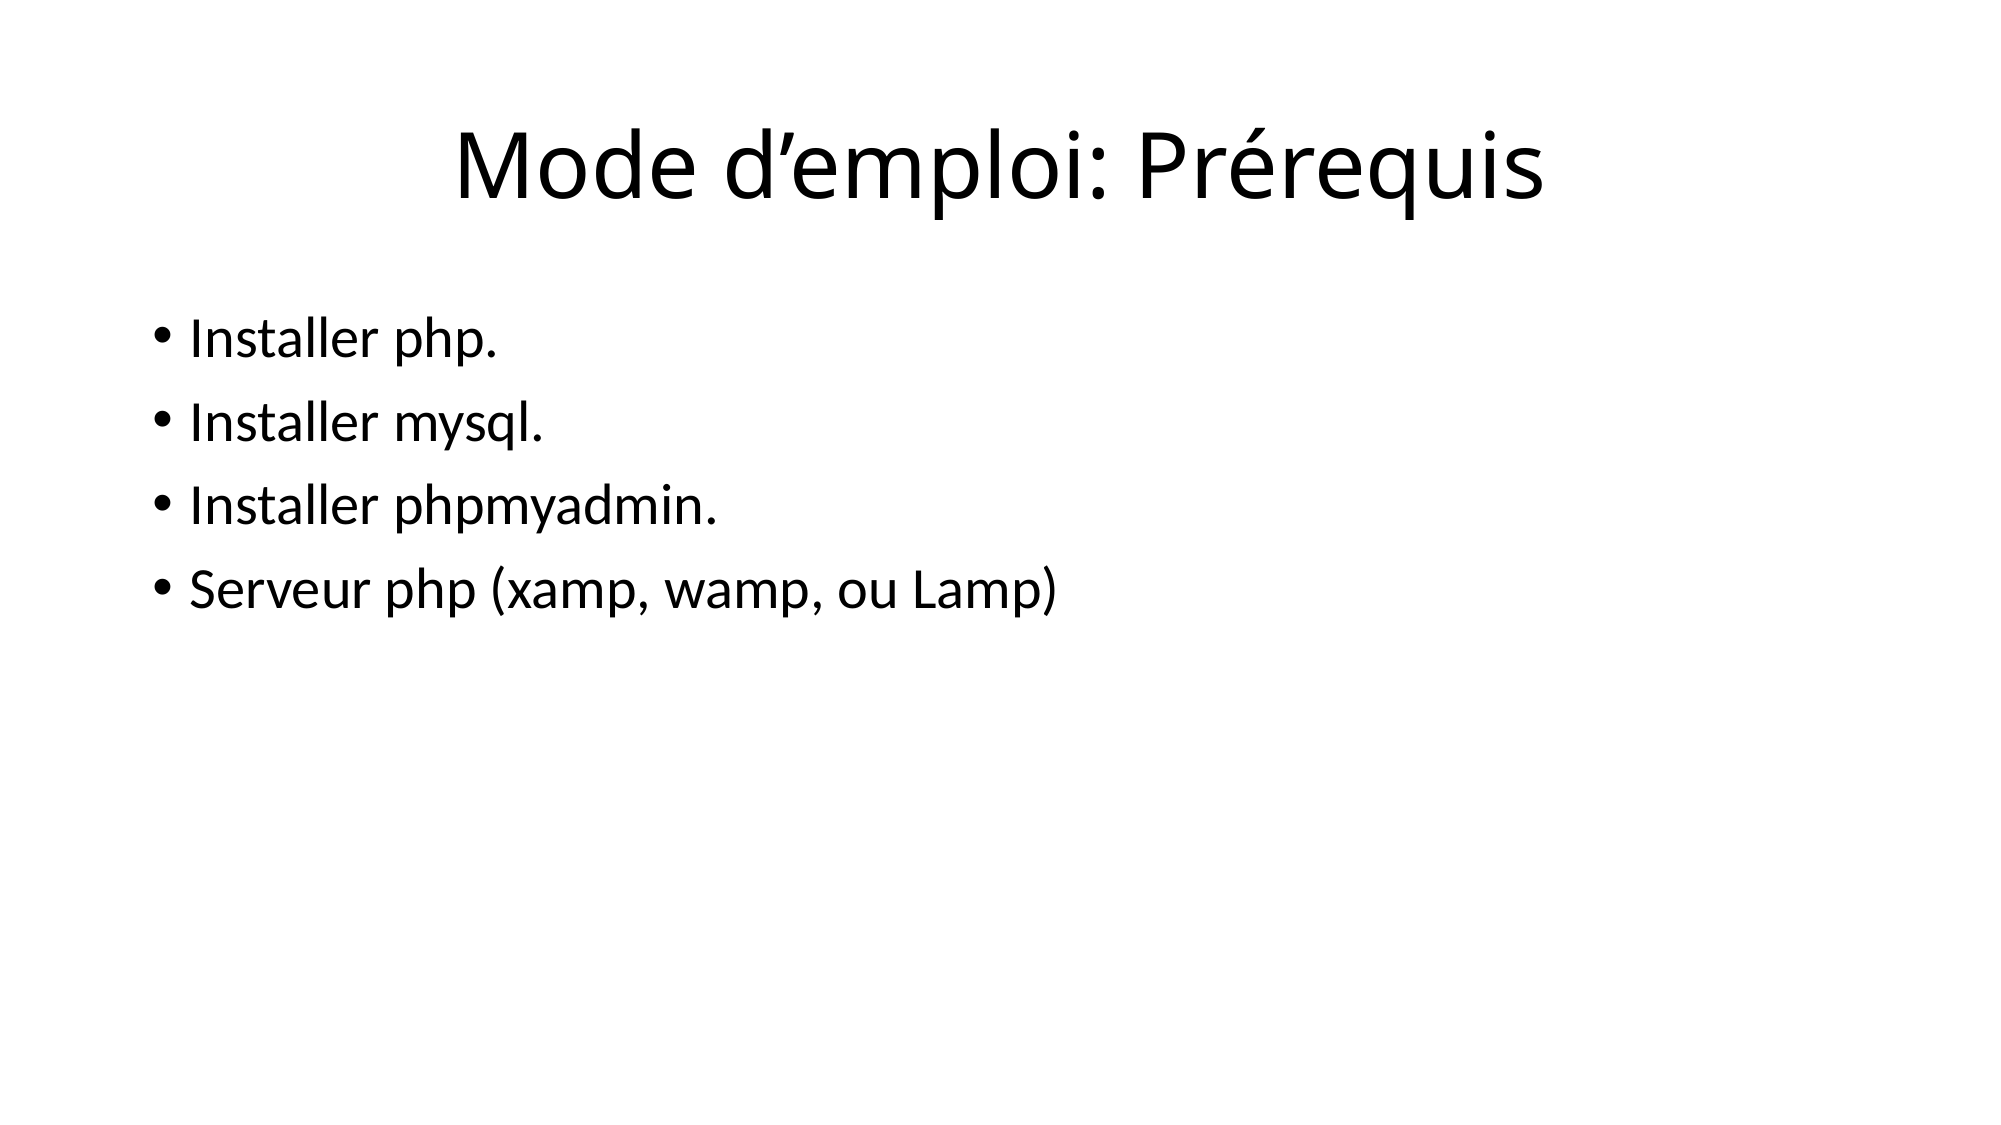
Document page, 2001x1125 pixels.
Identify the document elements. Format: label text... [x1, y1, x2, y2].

list Installer php. Installer mysql. Installer phpmyadmin. Serveur php (xamp, wamp, ou Lamp) [137, 299, 1863, 1014]
title Mode d’emploi: Prérequis [137, 59, 1863, 278]
